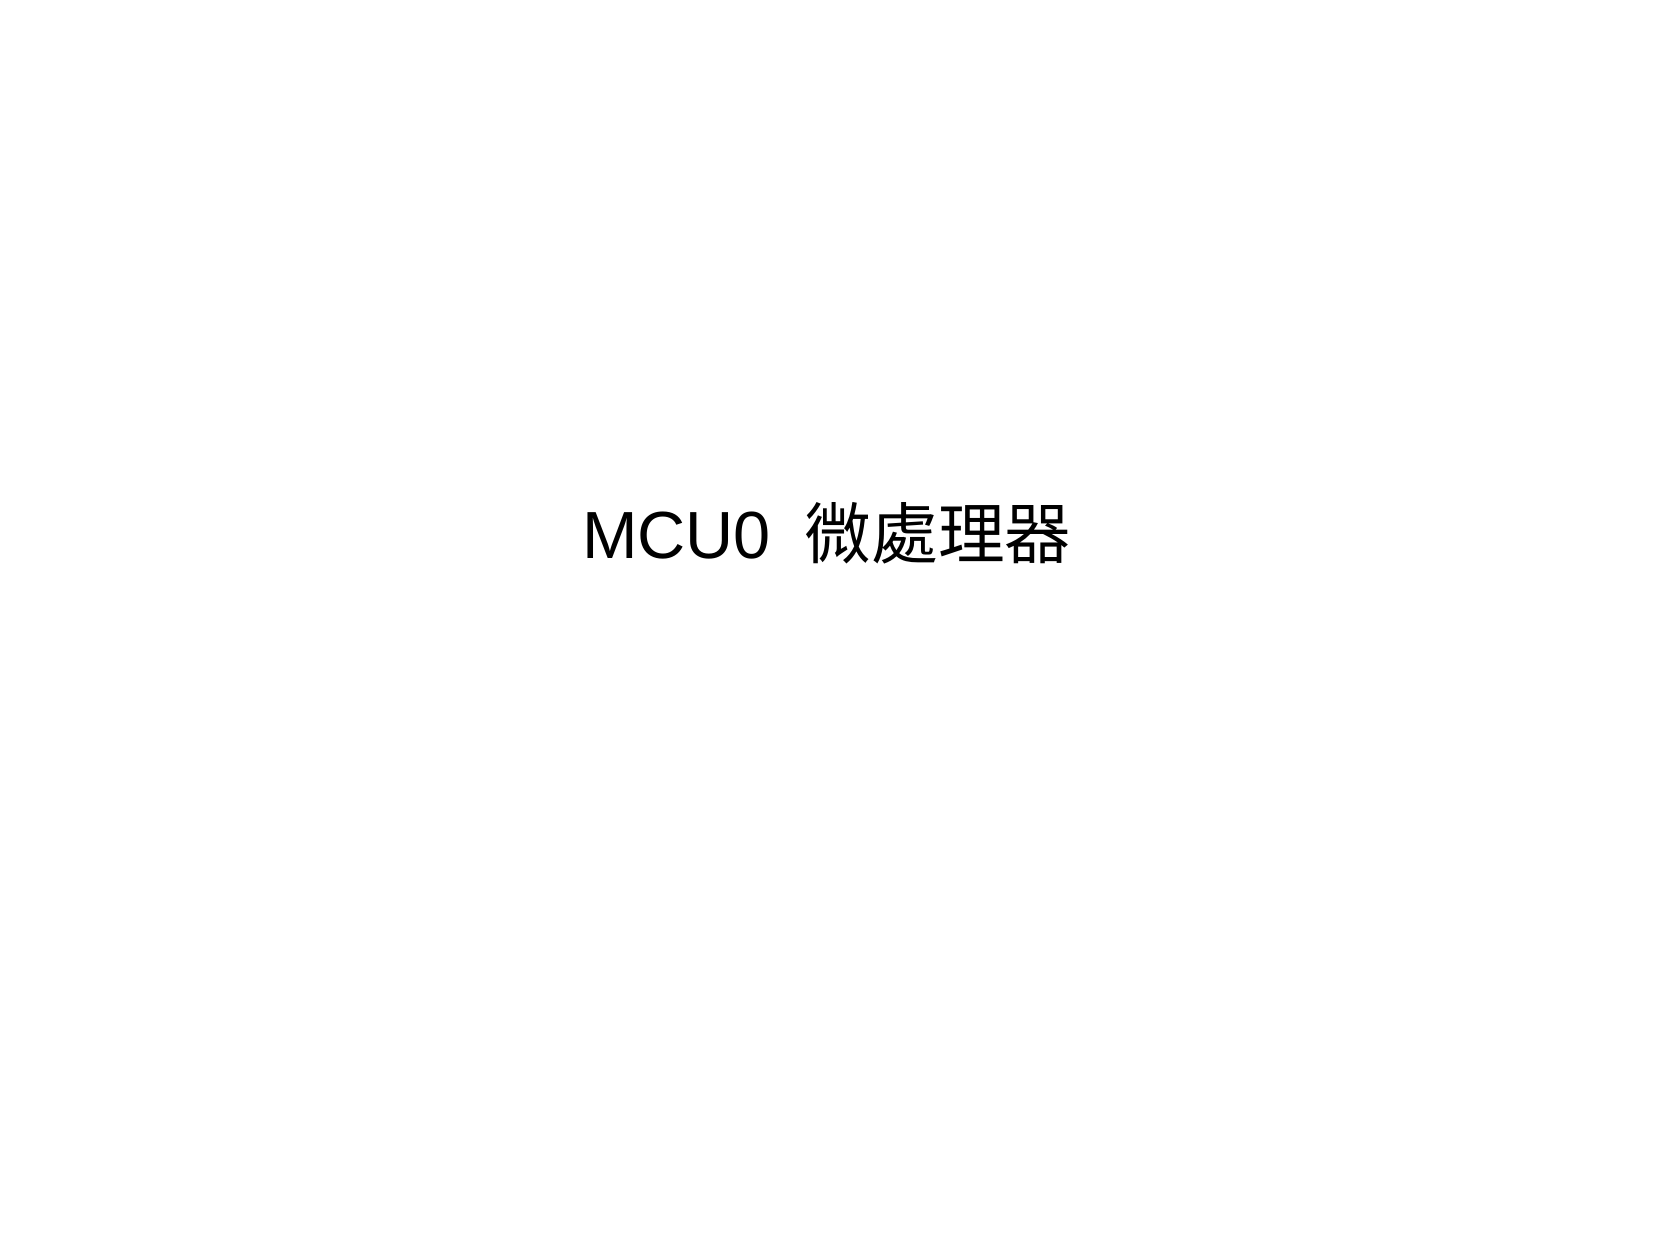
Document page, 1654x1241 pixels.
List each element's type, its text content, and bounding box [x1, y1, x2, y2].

subtitle MCU0 微處理器 [82, 49, 1571, 1010]
